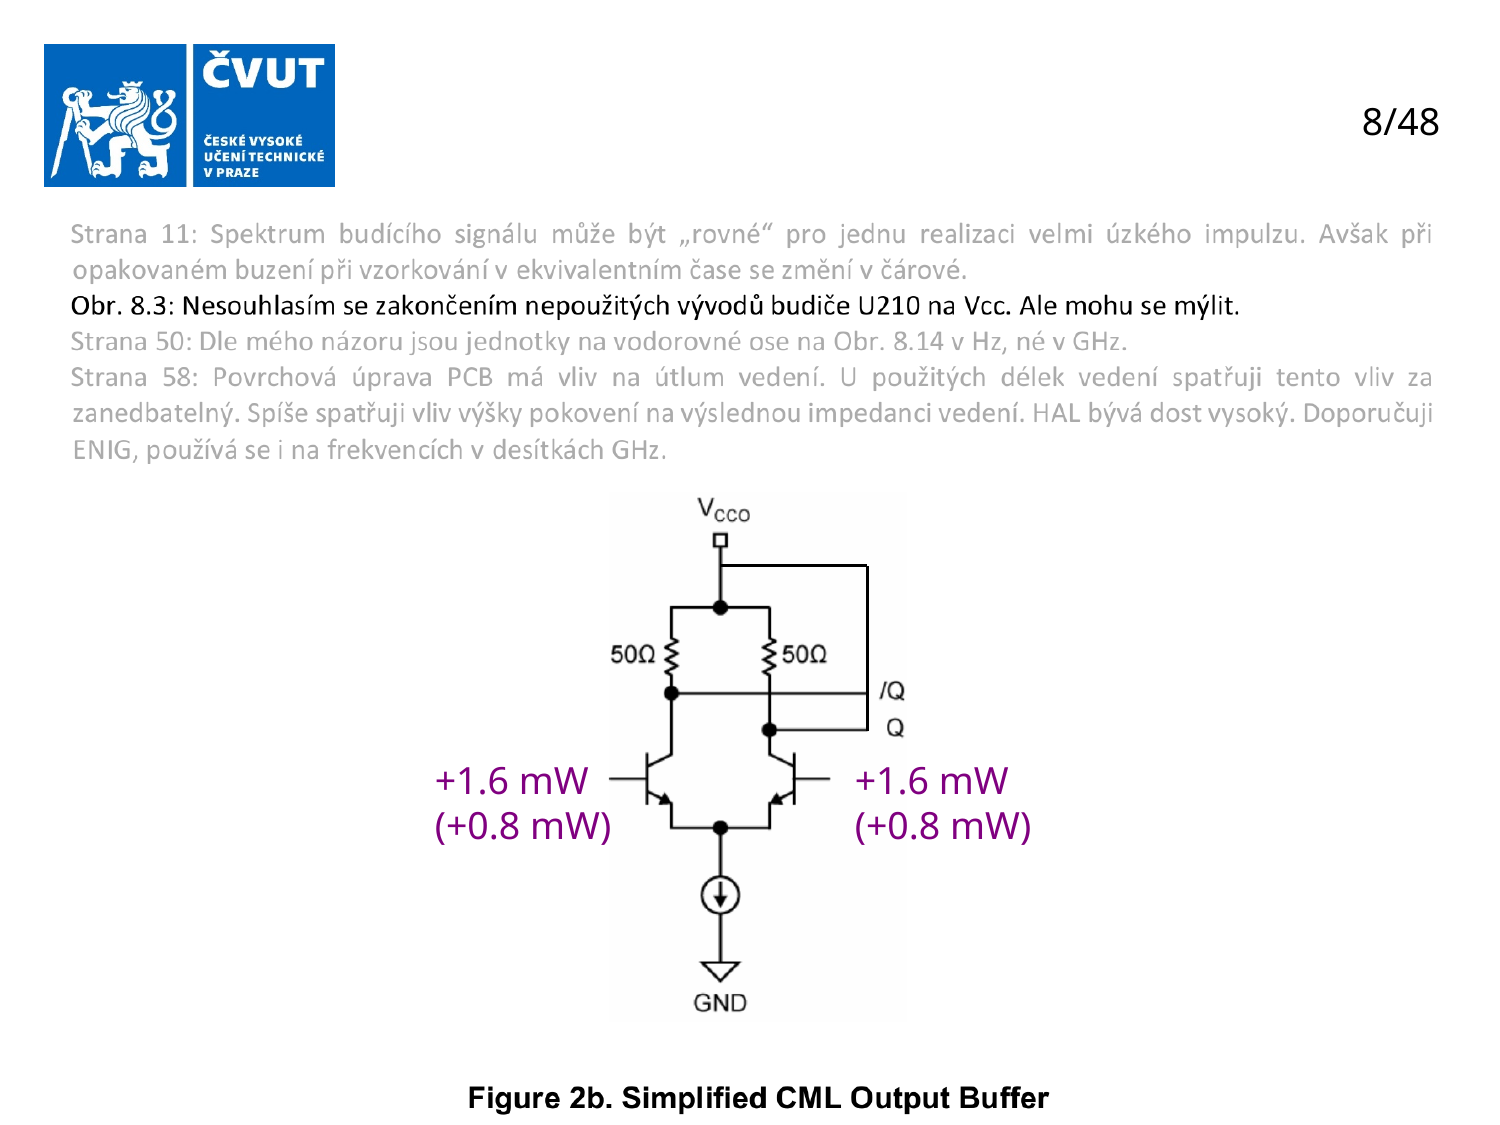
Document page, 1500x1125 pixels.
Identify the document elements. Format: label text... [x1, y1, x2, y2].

picture [44, 44, 335, 187]
text_box [15, 329, 1486, 465]
text_box +1.6 mW (+0.8 mW) [420, 750, 766, 855]
text_box [15, 216, 1486, 286]
picture [60, 286, 1441, 329]
picture [408, 471, 1092, 1124]
text_box +1.6 mW (+0.8 mW) [840, 750, 1186, 855]
